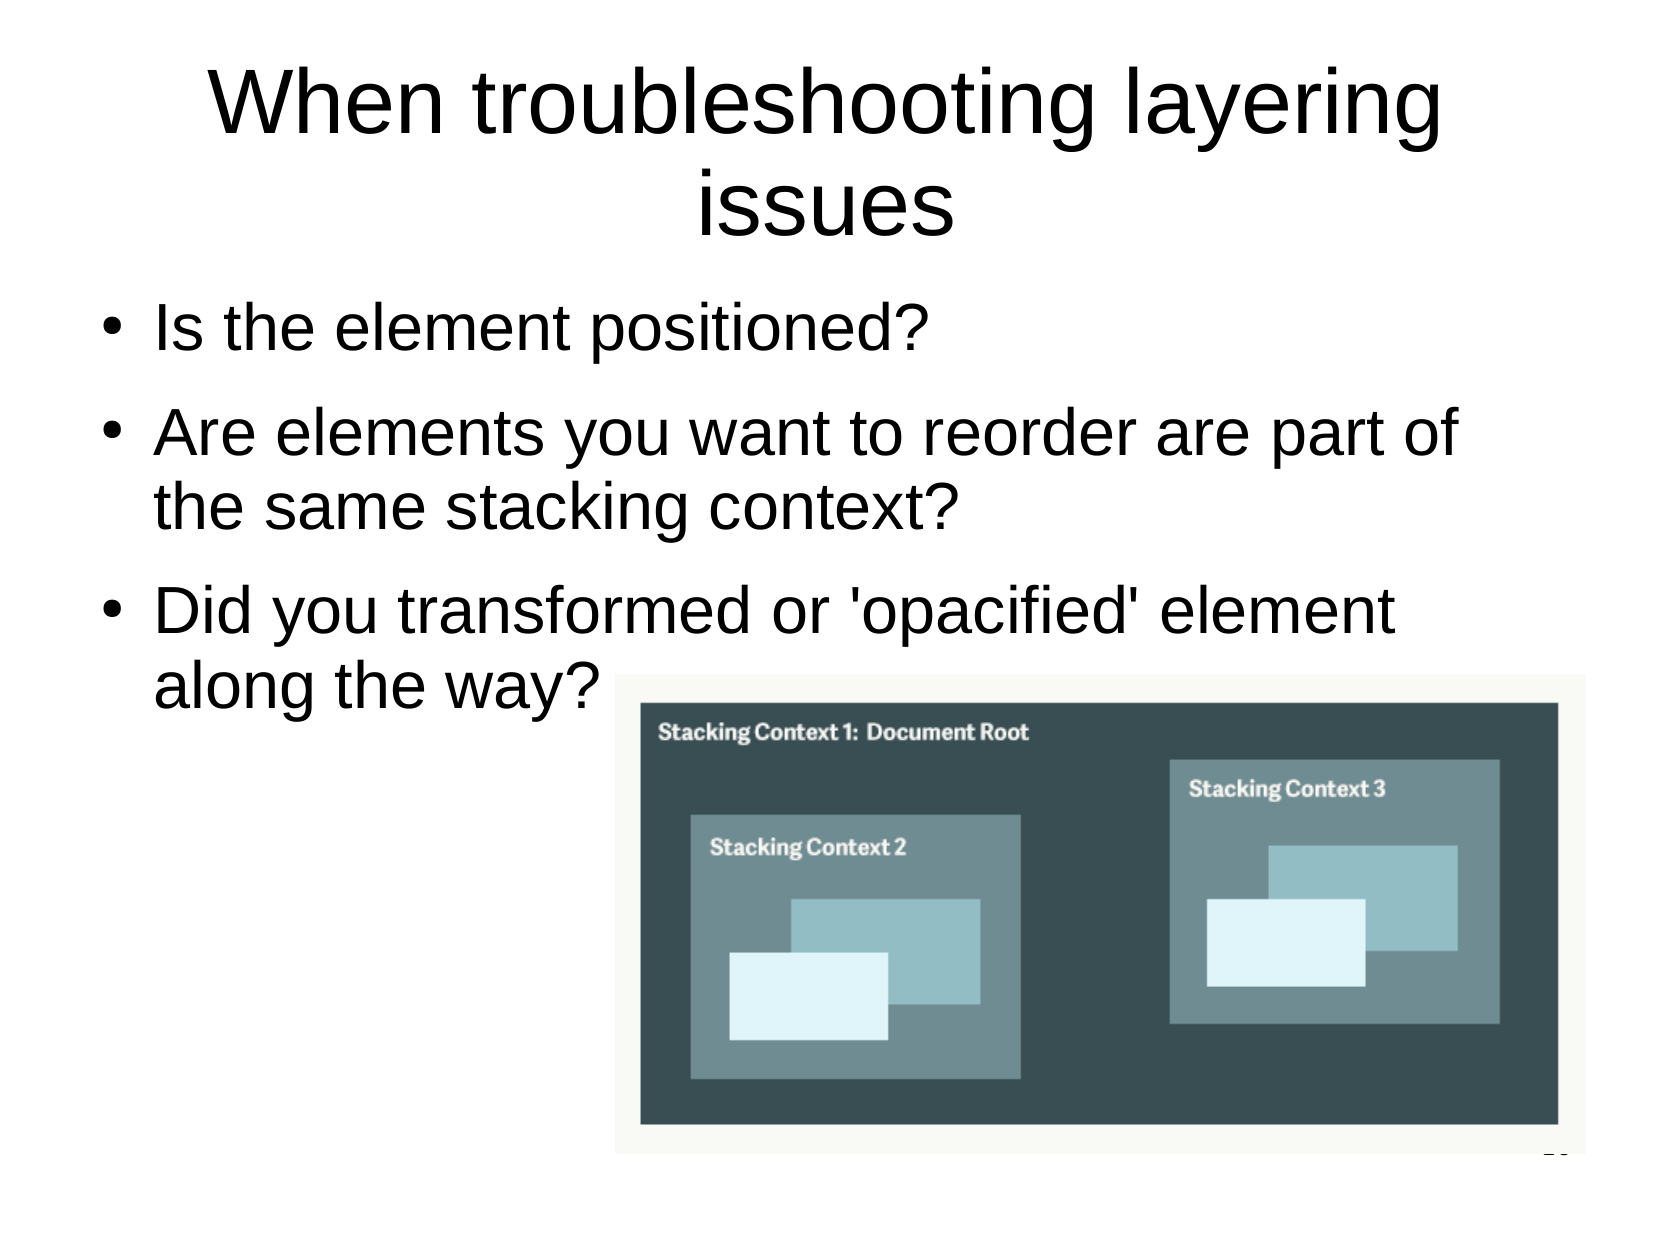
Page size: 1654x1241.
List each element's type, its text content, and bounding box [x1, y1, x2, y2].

list Is the element positioned? Are elements you want to reorder are part of the same stacking context? Did you transformed or 'opacified' element along the way? [82, 290, 1538, 1186]
picture [615, 674, 1586, 1154]
title When troubleshooting layering issues [82, 49, 1571, 257]
